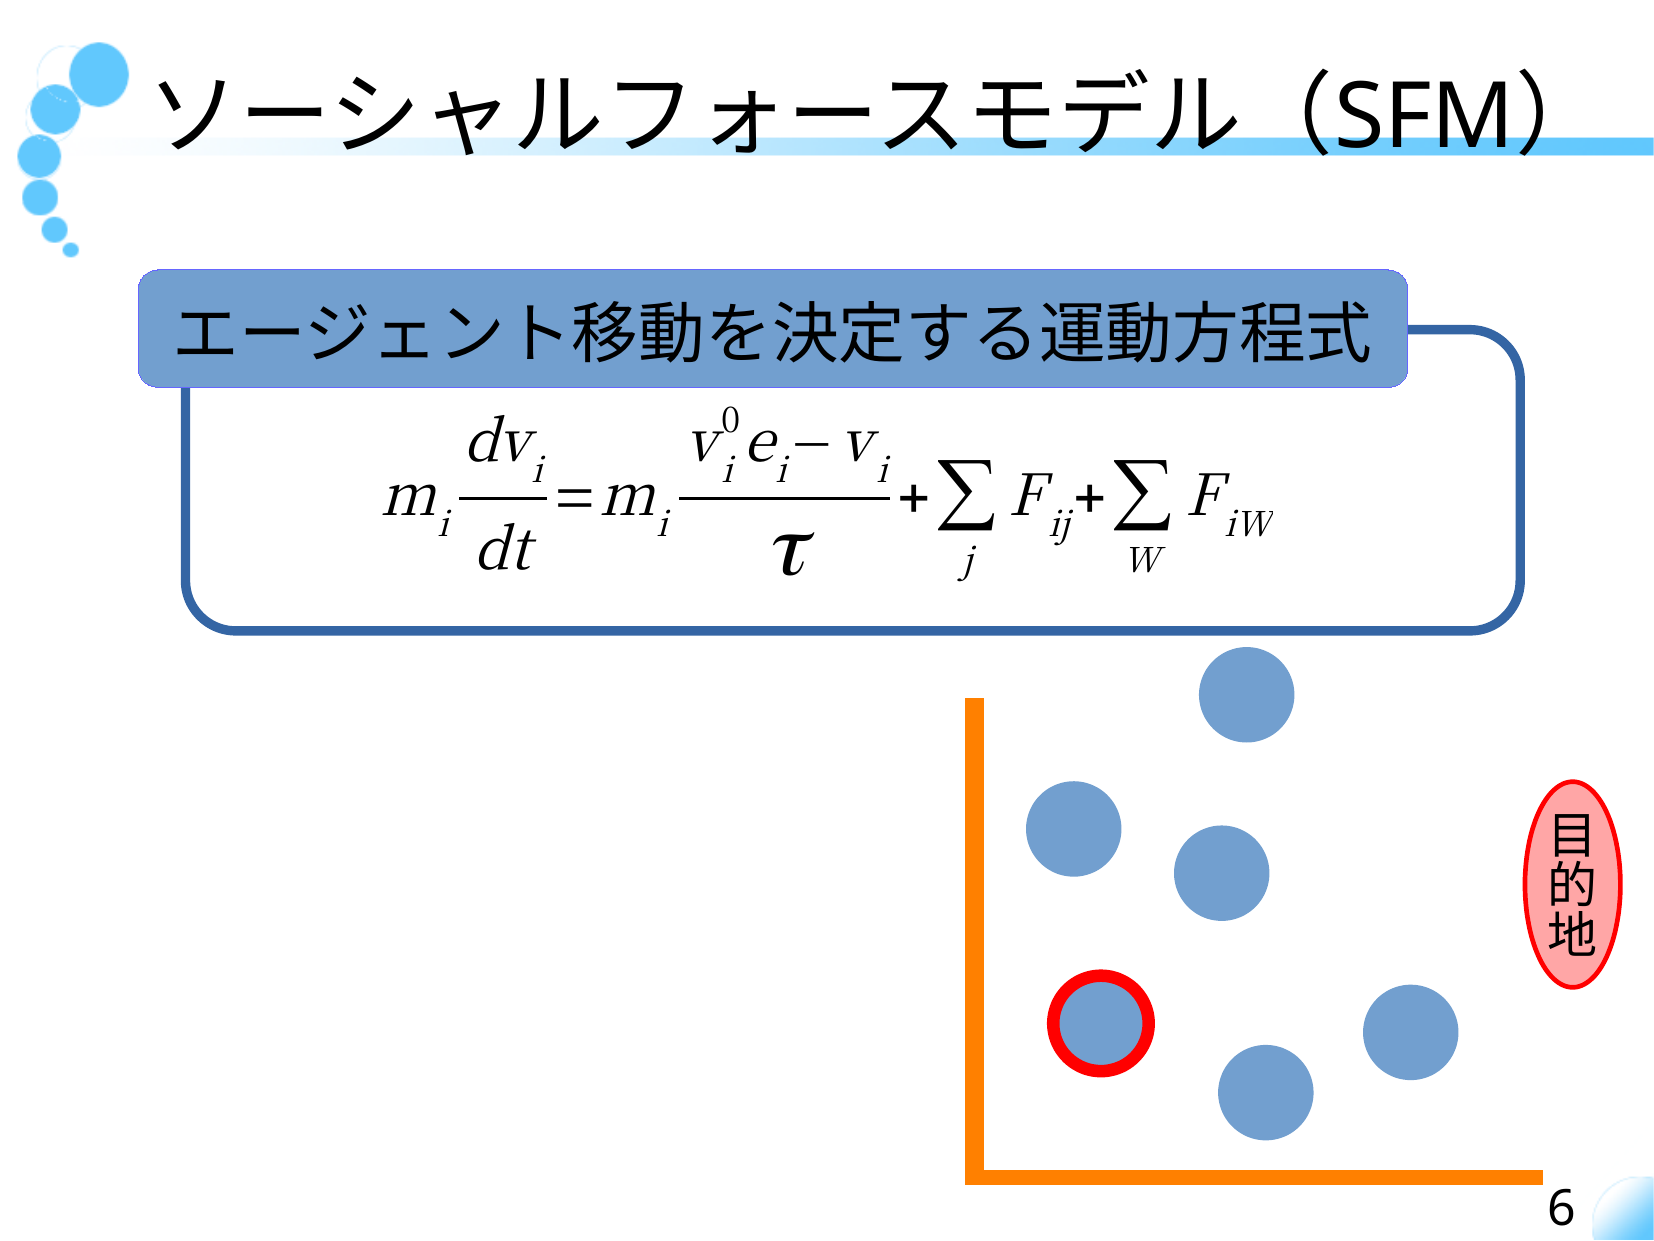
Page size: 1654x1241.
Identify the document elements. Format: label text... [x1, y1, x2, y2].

text_box [64, 263, 1589, 539]
title ソーシャルフォースモデル（SFM） [147, 55, 1636, 266]
chart [380, 393, 1273, 601]
text_box [1218, 1044, 1314, 1141]
text_box [1026, 781, 1122, 877]
text_box エージェント移動を決定する運動方程式 [138, 269, 1408, 388]
text_box [1198, 647, 1295, 743]
chart [740, 524, 830, 579]
text_box [1174, 825, 1270, 921]
text_box 目的地 [1524, 781, 1621, 988]
text_box [737, 505, 833, 601]
text_box [965, 698, 1543, 1185]
text_box [191, 335, 1515, 539]
picture [0, 0, 1654, 1240]
text_box [1363, 984, 1459, 1081]
text_box [1053, 975, 1149, 1072]
